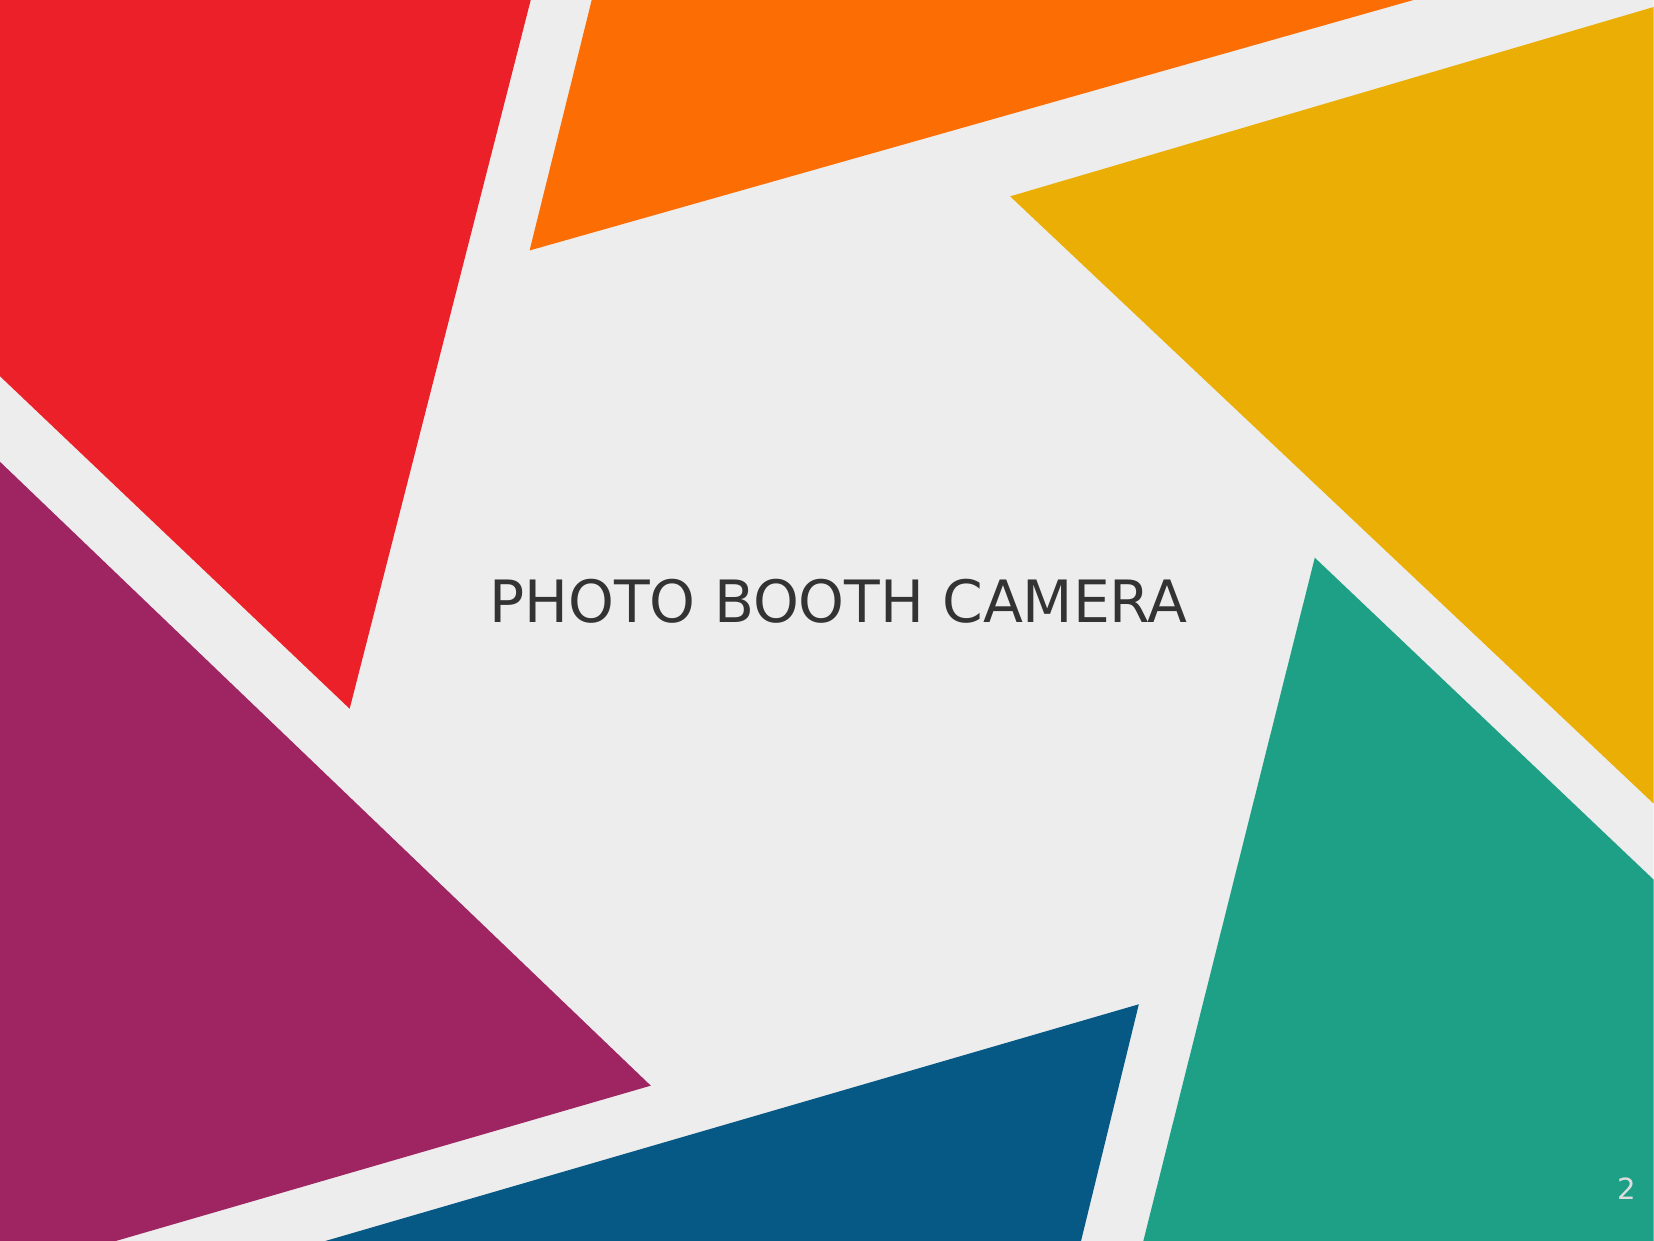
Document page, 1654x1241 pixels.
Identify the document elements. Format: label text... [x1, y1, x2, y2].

title PHOTO BOOTH CAMERA [480, 540, 1197, 733]
